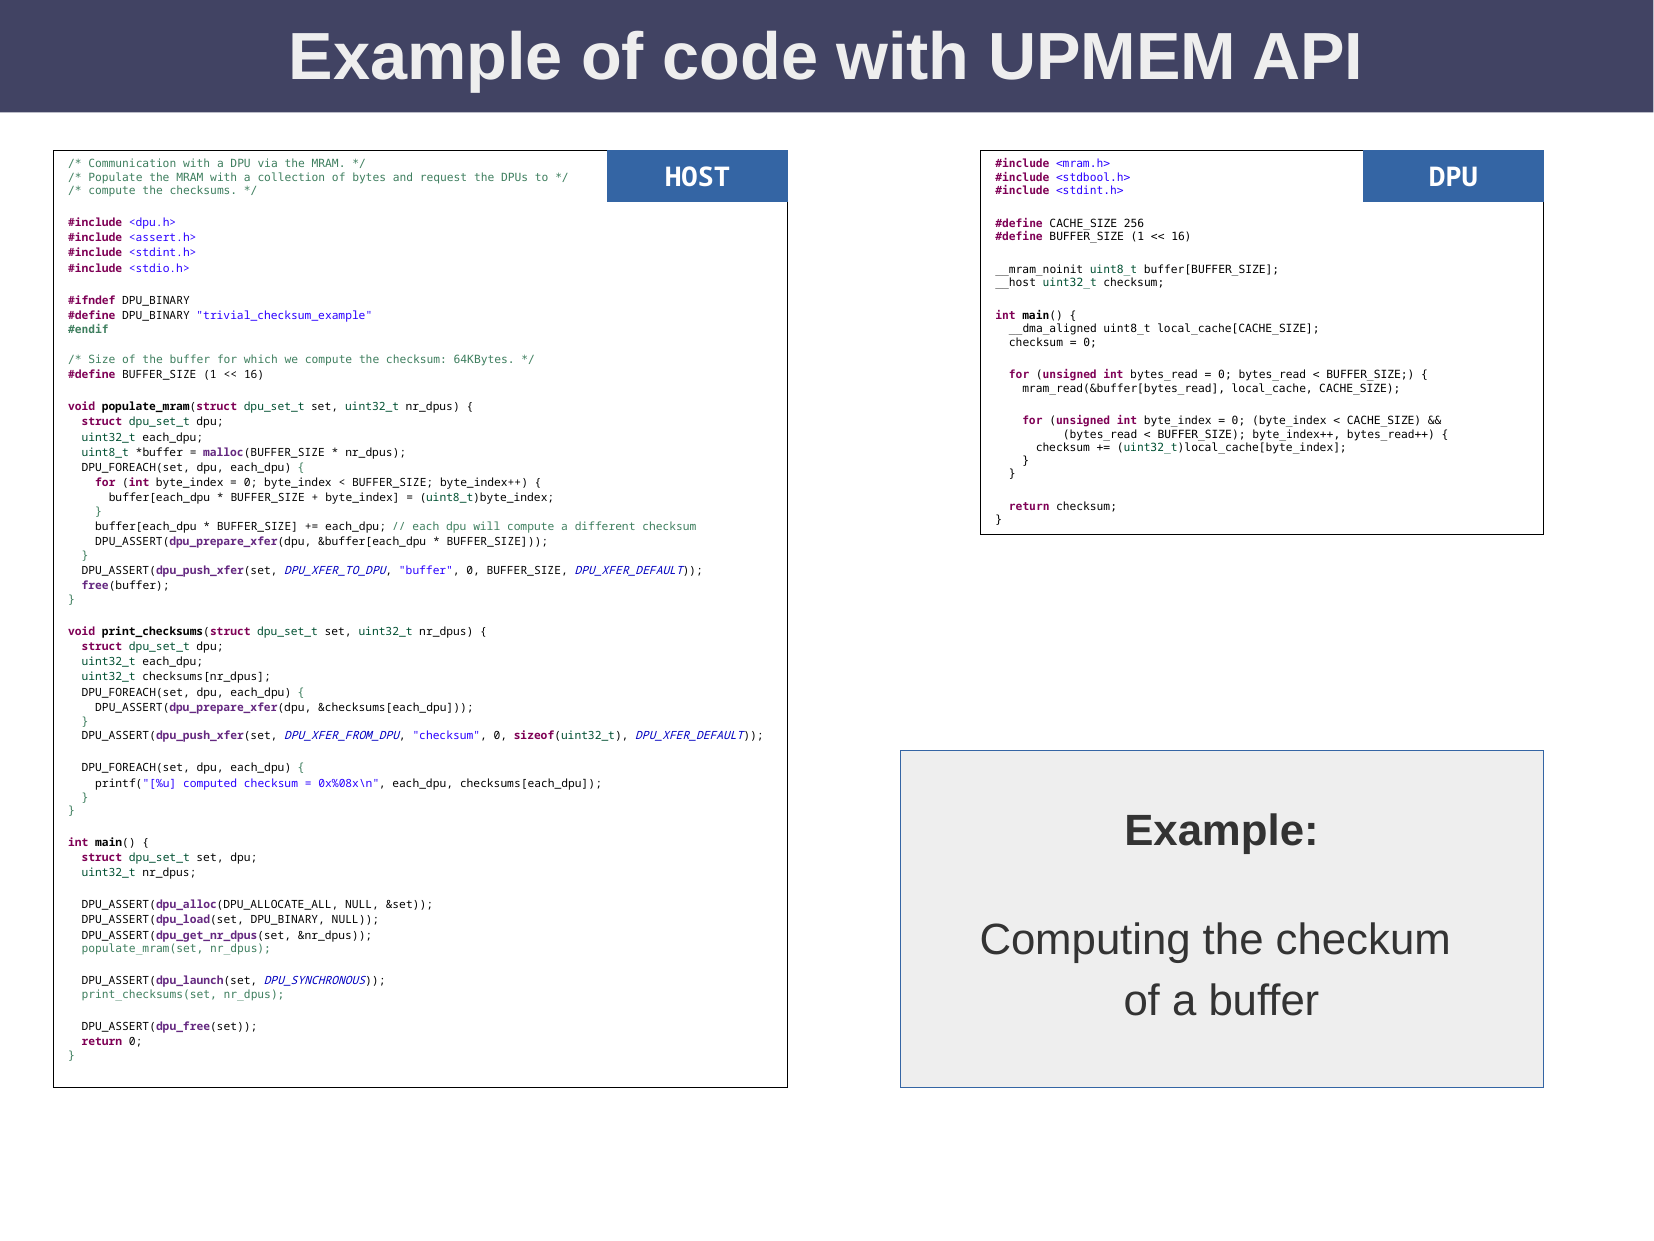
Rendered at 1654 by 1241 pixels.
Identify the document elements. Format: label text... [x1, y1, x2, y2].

text_box HOST [607, 150, 788, 202]
text_box /* Communication with a DPU via the MRAM. */ /* Populate the MRAM with a collection of bytes and request the DPUs to */ /* compute the checksums. */ #include <dpu.h> #include <assert.h> #include <stdint.h> #include <stdio.h> #ifndef DPU_BINARY #define DPU_BINARY "trivial_checksum_example" #endif /* Size of the buffer for which we compute the checksum: 64KBytes. */ #define BUFFER_SIZE (1 << 16) void populate_mram(struct dpu_set_t set, uint32_t nr_dpus) { struct dpu_set_t dpu; uint32_t each_dpu; uint8_t *buffer = malloc(BUFFER_SIZE * nr_dpus); DPU_FOREACH(set, dpu, each_dpu) { for (int byte_index = 0; byte_index < BUFFER_SIZE; byte_index++) { buffer[each_dpu * BUFFER_SIZE + byte_index] = (uint8_t)byte_index; } buffer[each_dpu * BUFFER_SIZE] += each_dpu; // each dpu will compute a different checksum DPU_ASSERT(dpu_prepare_xfer(dpu, &buffer[each_dpu * BUFFER_SIZE])); } DPU_ASSERT(dpu_push_xfer(set, DPU_XFER_TO_DPU, "buffer", 0, BUFFER_SIZE, DPU_XFER_DEFAULT)); free(buffer); } void print_checksums(struct dpu_set_t set, uint32_t nr_dpus) { struct dpu_set_t dpu; uint32_t each_dpu; uint32_t checksums[nr_dpus]; DPU_FOREACH(set, dpu, each_dpu) { DPU_ASSERT(dpu_prepare_xfer(dpu, &checksums[each_dpu])); } DPU_ASSERT(dpu_push_xfer(set, DPU_XFER_FROM_DPU, "checksum", 0, sizeof(uint32_t), DPU_XFER_DEFAULT)); DPU_FOREACH(set, dpu, each_dpu) { printf("[%u] computed checksum = 0x%08x\n", each_dpu, checksums[each_dpu]); } } int main() { struct dpu_set_t set, dpu; uint32_t nr_dpus; DPU_ASSERT(dpu_alloc(DPU_ALLOCATE_ALL, NULL, &set)); DPU_ASSERT(dpu_load(set, DPU_BINARY, NULL)); DPU_ASSERT(dpu_get_nr_dpus(set, &nr_dpus)); populate_mram(set, nr_dpus); DPU_ASSERT(dpu_launch(set, DPU_SYNCHRONOUS)); print_checksums(set, nr_dpus); DPU_ASSERT(dpu_free(set)); return 0; } [53, 150, 788, 1088]
text_box DPU [1363, 150, 1544, 202]
text_box Example of code with UPMEM API [0, 0, 1654, 113]
text_box Example: Computing the checkum of a buffer [900, 750, 1544, 1088]
text_box #include <mram.h> #include <stdbool.h> #include <stdint.h> #define CACHE_SIZE 256 #define BUFFER_SIZE (1 << 16) __mram_noinit uint8_t buffer[BUFFER_SIZE]; __host uint32_t checksum; int main() { __dma_aligned uint8_t local_cache[CACHE_SIZE]; checksum = 0; for (unsigned int bytes_read = 0; bytes_read < BUFFER_SIZE;) { mram_read(&buffer[bytes_read], local_cache, CACHE_SIZE); for (unsigned int byte_index = 0; (byte_index < CACHE_SIZE) && (bytes_read < BUFFER_SIZE); byte_index++, bytes_read++) { checksum += (uint32_t)local_cache[byte_index]; } } return checksum; } [980, 150, 1544, 535]
